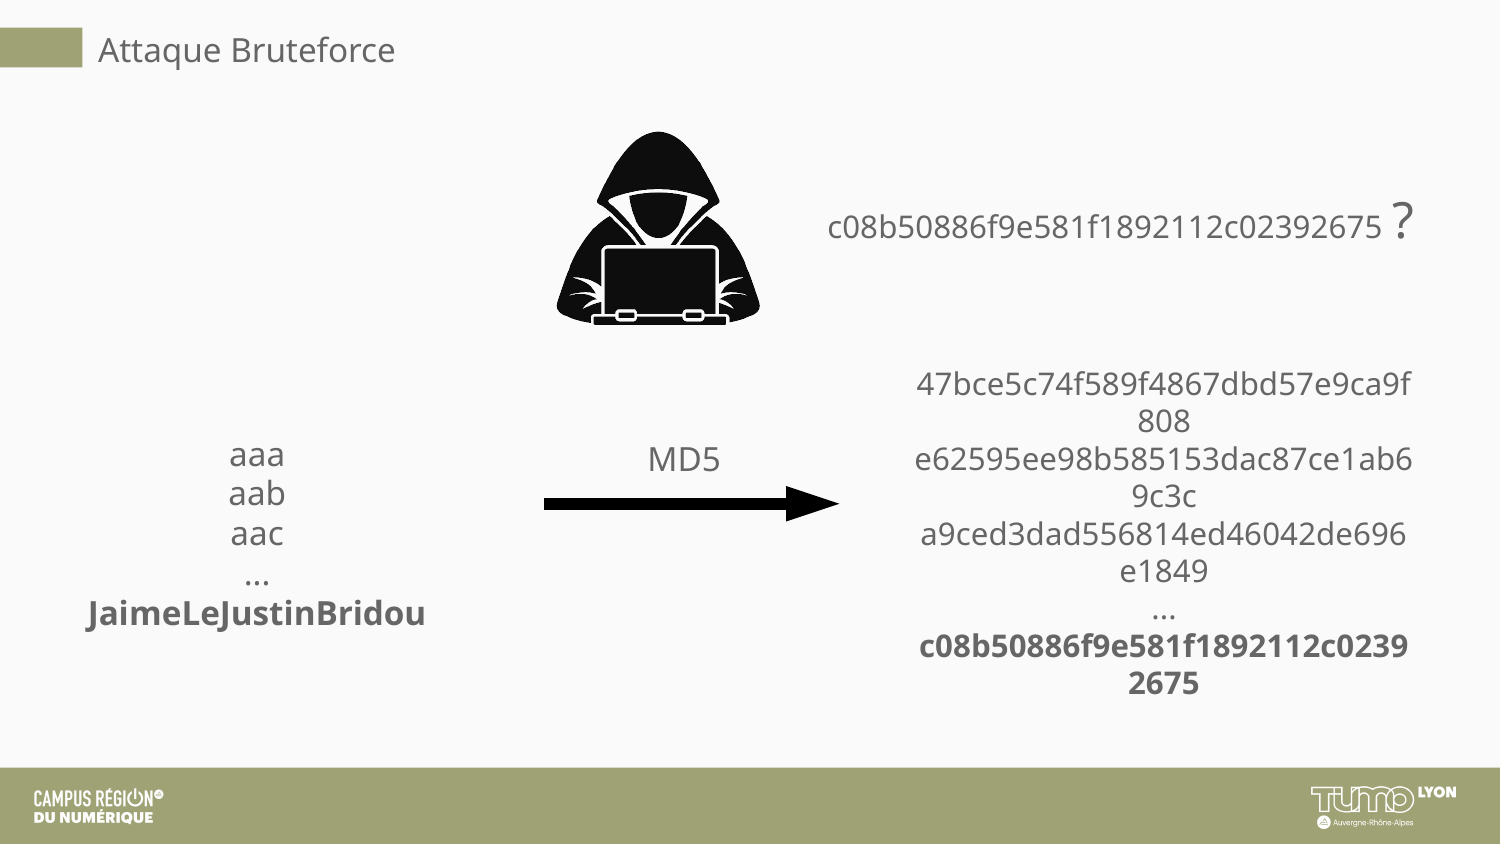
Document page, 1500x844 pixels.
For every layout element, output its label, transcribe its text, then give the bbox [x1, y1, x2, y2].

text_box 47bce5c74f589f4867dbd57e9ca9f808 e62595ee98b585153dac87ce1ab69c3c a9ced3dad556814ed46042de696e1849 ... c08b50886f9e581f1892112c02392675 [898, 413, 1430, 652]
picture [1311, 786, 1456, 829]
picture [548, 118, 768, 338]
text_box MD5 [632, 413, 751, 504]
text_box c08b50886f9e581f1892112c02392675 ? [812, 177, 1447, 277]
text_box [0, 27, 83, 68]
text_box aaa aab aac ... JaimeLeJustinBridou [58, 413, 456, 652]
text_box [0, 767, 1500, 844]
text_box Attaque Bruteforce [83, 4, 1396, 95]
picture [17, 773, 172, 840]
